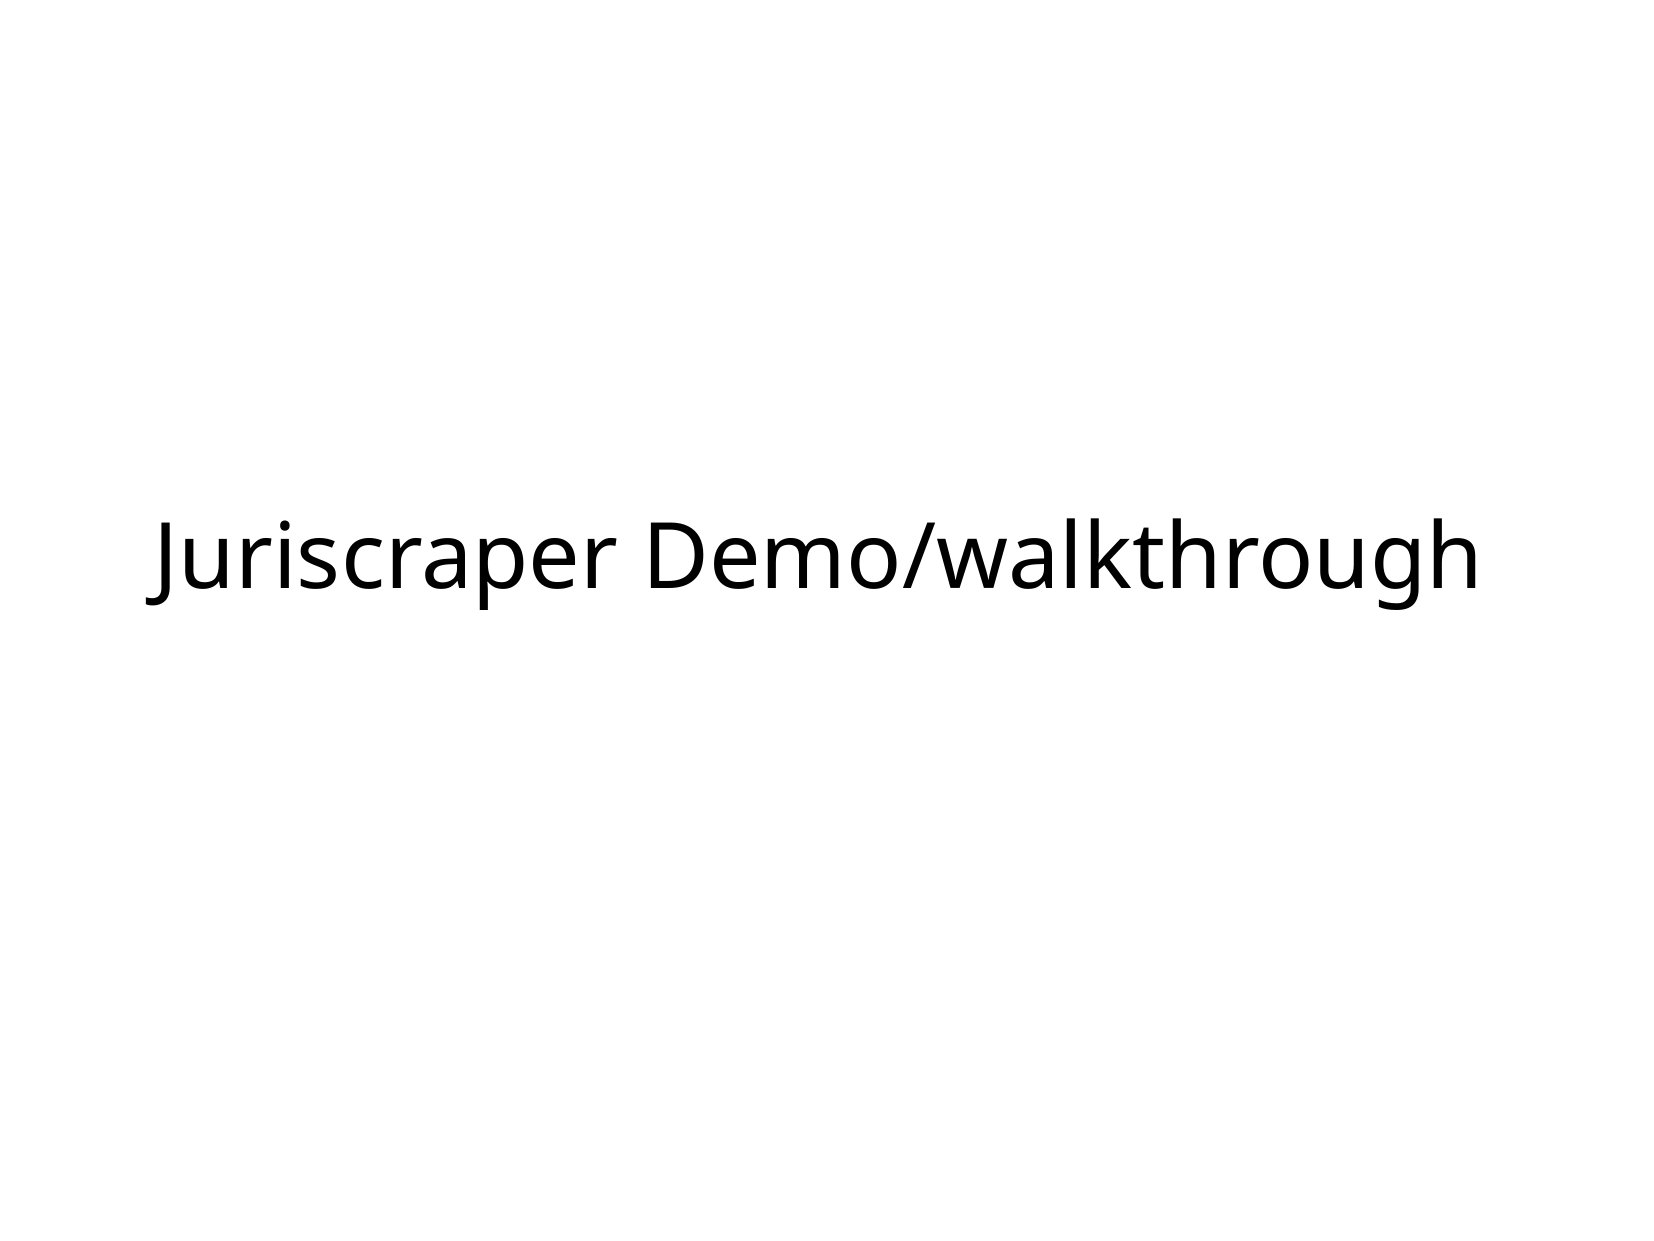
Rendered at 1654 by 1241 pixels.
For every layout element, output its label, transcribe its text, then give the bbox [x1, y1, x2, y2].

title Juriscraper Demo/walkthrough [75, 450, 1564, 658]
